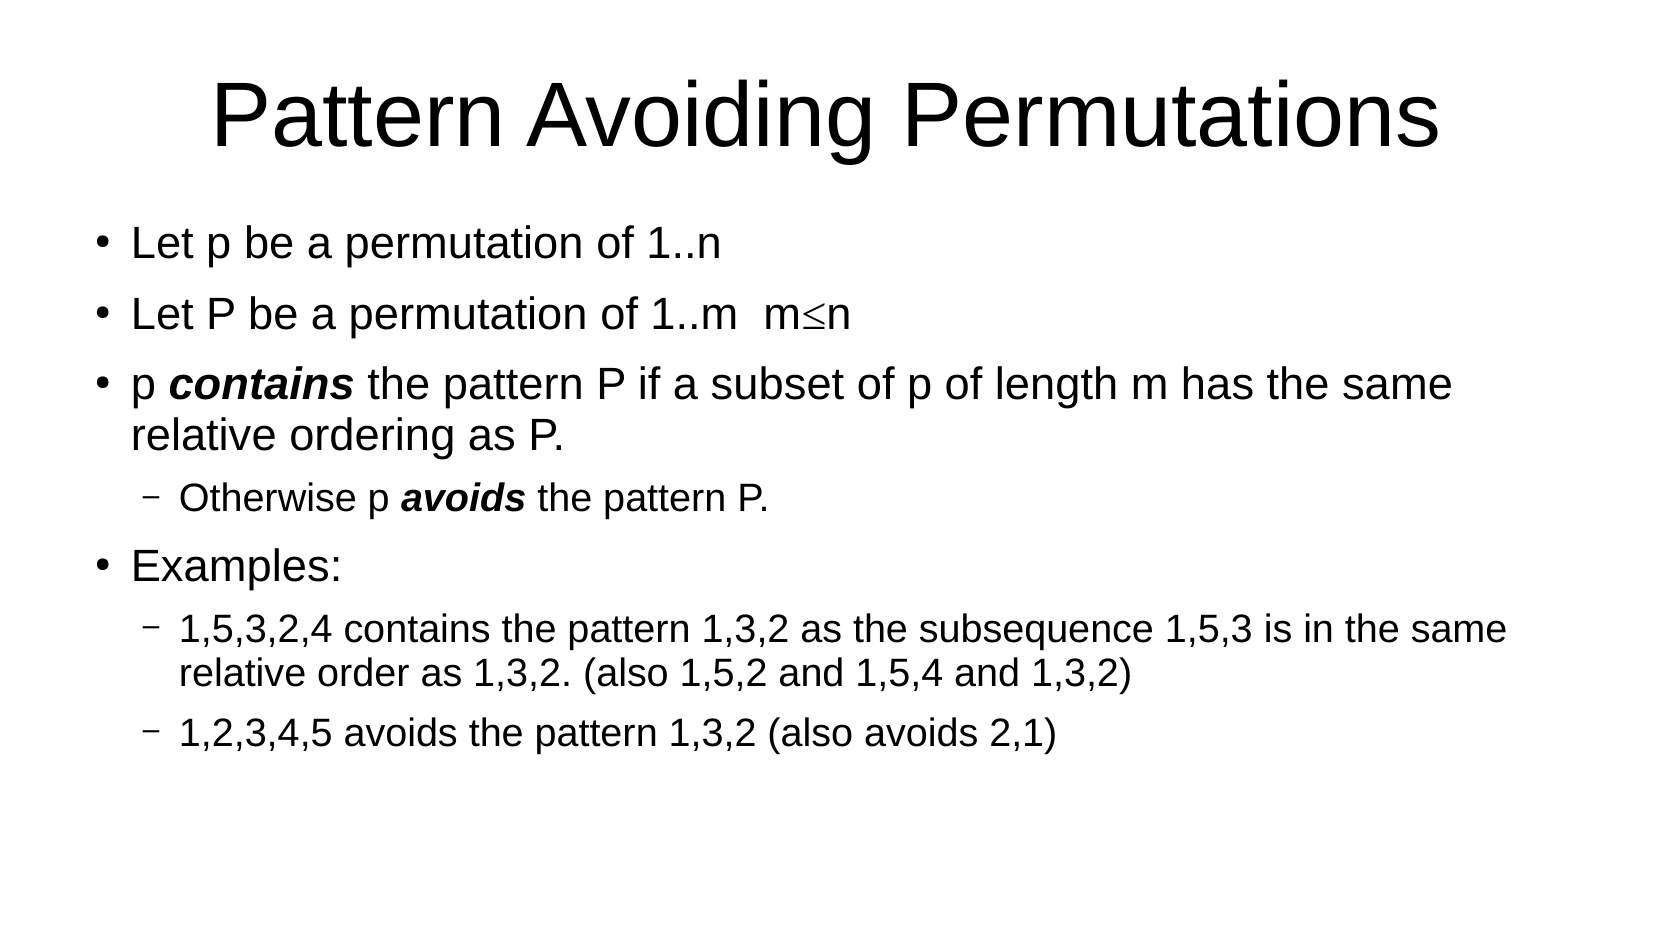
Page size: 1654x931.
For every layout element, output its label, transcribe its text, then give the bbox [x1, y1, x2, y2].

title Pattern Avoiding Permutations [82, 37, 1571, 193]
list Let p be a permutation of 1..n Let P be a permutation of 1..m m≤n p contains the pattern P if a subset of p of length m has the same relative ordering as P. Otherwise p avoids the pattern P. Examples: 1,5,3,2,4 contains the pattern 1,3,2 as the subsequence 1,5,3 is in the same relative order as 1,3,2. (also 1,5,2 and 1,5,4 and 1,3,2) 1,2,3,4,5 avoids the pattern 1,3,2 (also avoids 2,1) [82, 217, 1571, 758]
